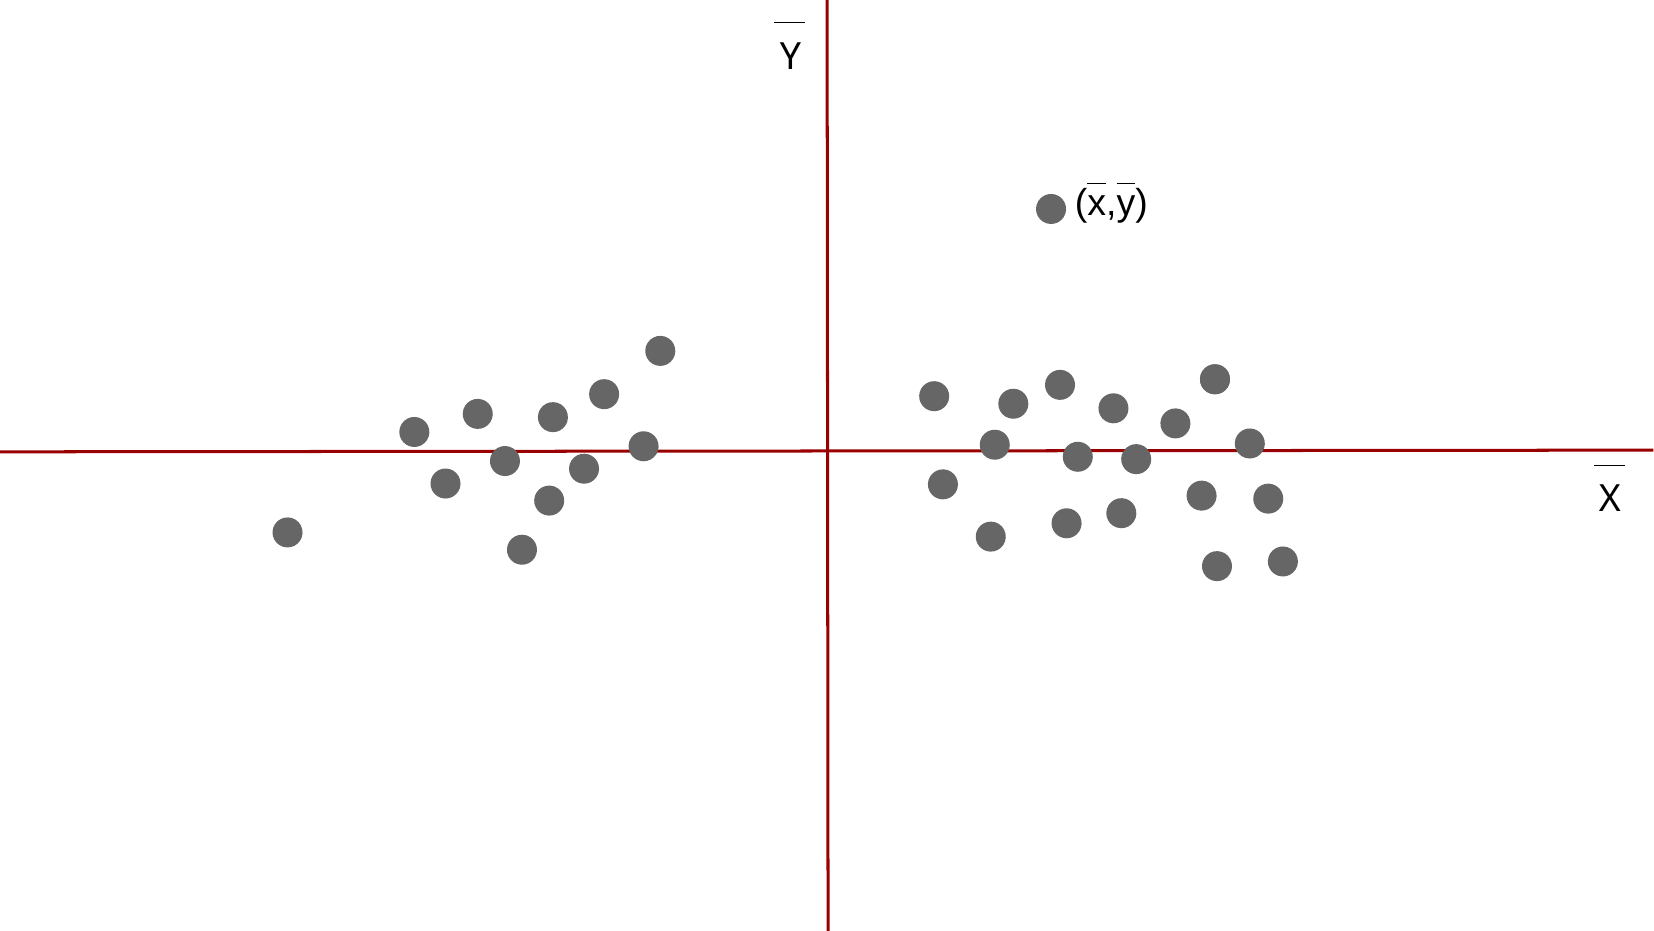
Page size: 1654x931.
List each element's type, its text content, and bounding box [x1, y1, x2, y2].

text_box [1267, 546, 1298, 577]
text_box [645, 335, 676, 366]
text_box [628, 431, 659, 462]
text_box [589, 379, 620, 410]
text_box (x,y) [1060, 174, 1166, 231]
text_box [506, 534, 537, 565]
text_box [1199, 364, 1231, 395]
text_box [1106, 498, 1137, 529]
text_box [979, 429, 1010, 460]
text_box [534, 485, 565, 516]
text_box [1253, 483, 1284, 514]
text_box [1186, 480, 1217, 511]
text_box [1036, 193, 1060, 224]
text_box [399, 416, 430, 447]
text_box [462, 398, 493, 429]
text_box [1045, 369, 1076, 400]
text_box [1121, 444, 1152, 475]
text_box [272, 517, 303, 548]
text_box [430, 468, 461, 499]
text_box [1098, 393, 1129, 424]
text_box [537, 402, 568, 433]
text_box X [1584, 463, 1645, 516]
text_box [1234, 428, 1265, 459]
text_box [919, 381, 950, 412]
text_box Y [765, 22, 826, 76]
text_box [1051, 508, 1082, 539]
text_box [998, 388, 1029, 419]
text_box [975, 521, 1006, 552]
text_box [1201, 551, 1233, 582]
text_box [1160, 408, 1191, 439]
text_box [569, 453, 600, 484]
text_box [1062, 441, 1093, 472]
text_box [927, 469, 958, 500]
text_box [489, 446, 520, 477]
